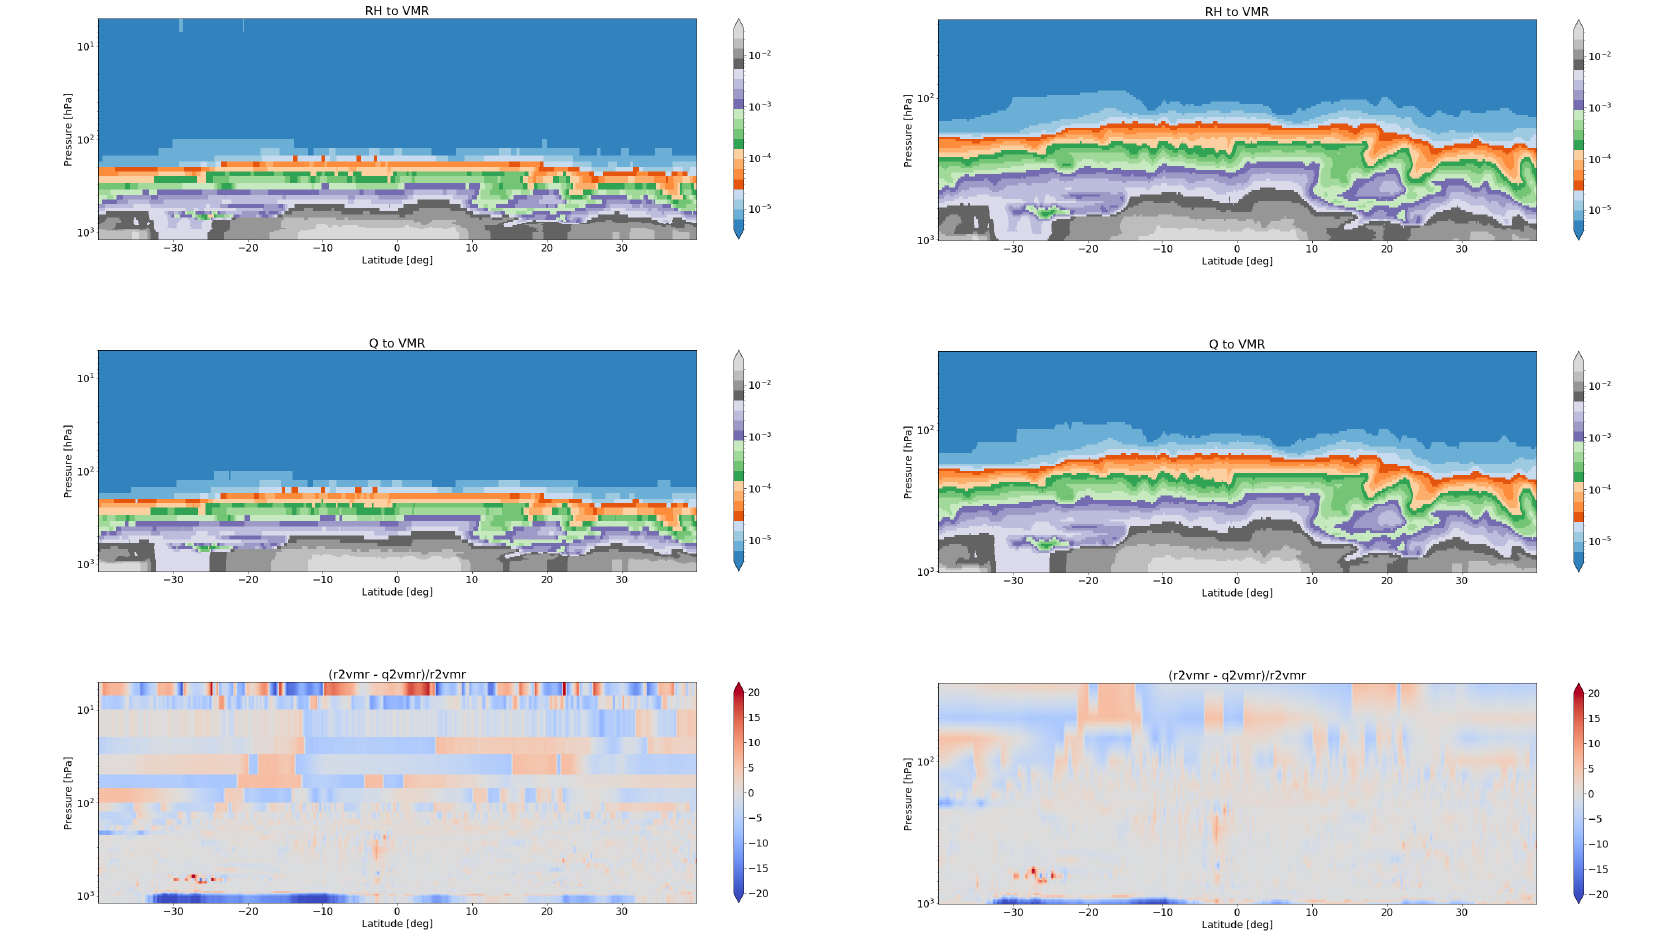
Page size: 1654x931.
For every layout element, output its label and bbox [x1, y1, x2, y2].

picture [900, 3, 1615, 931]
picture [60, 2, 775, 931]
